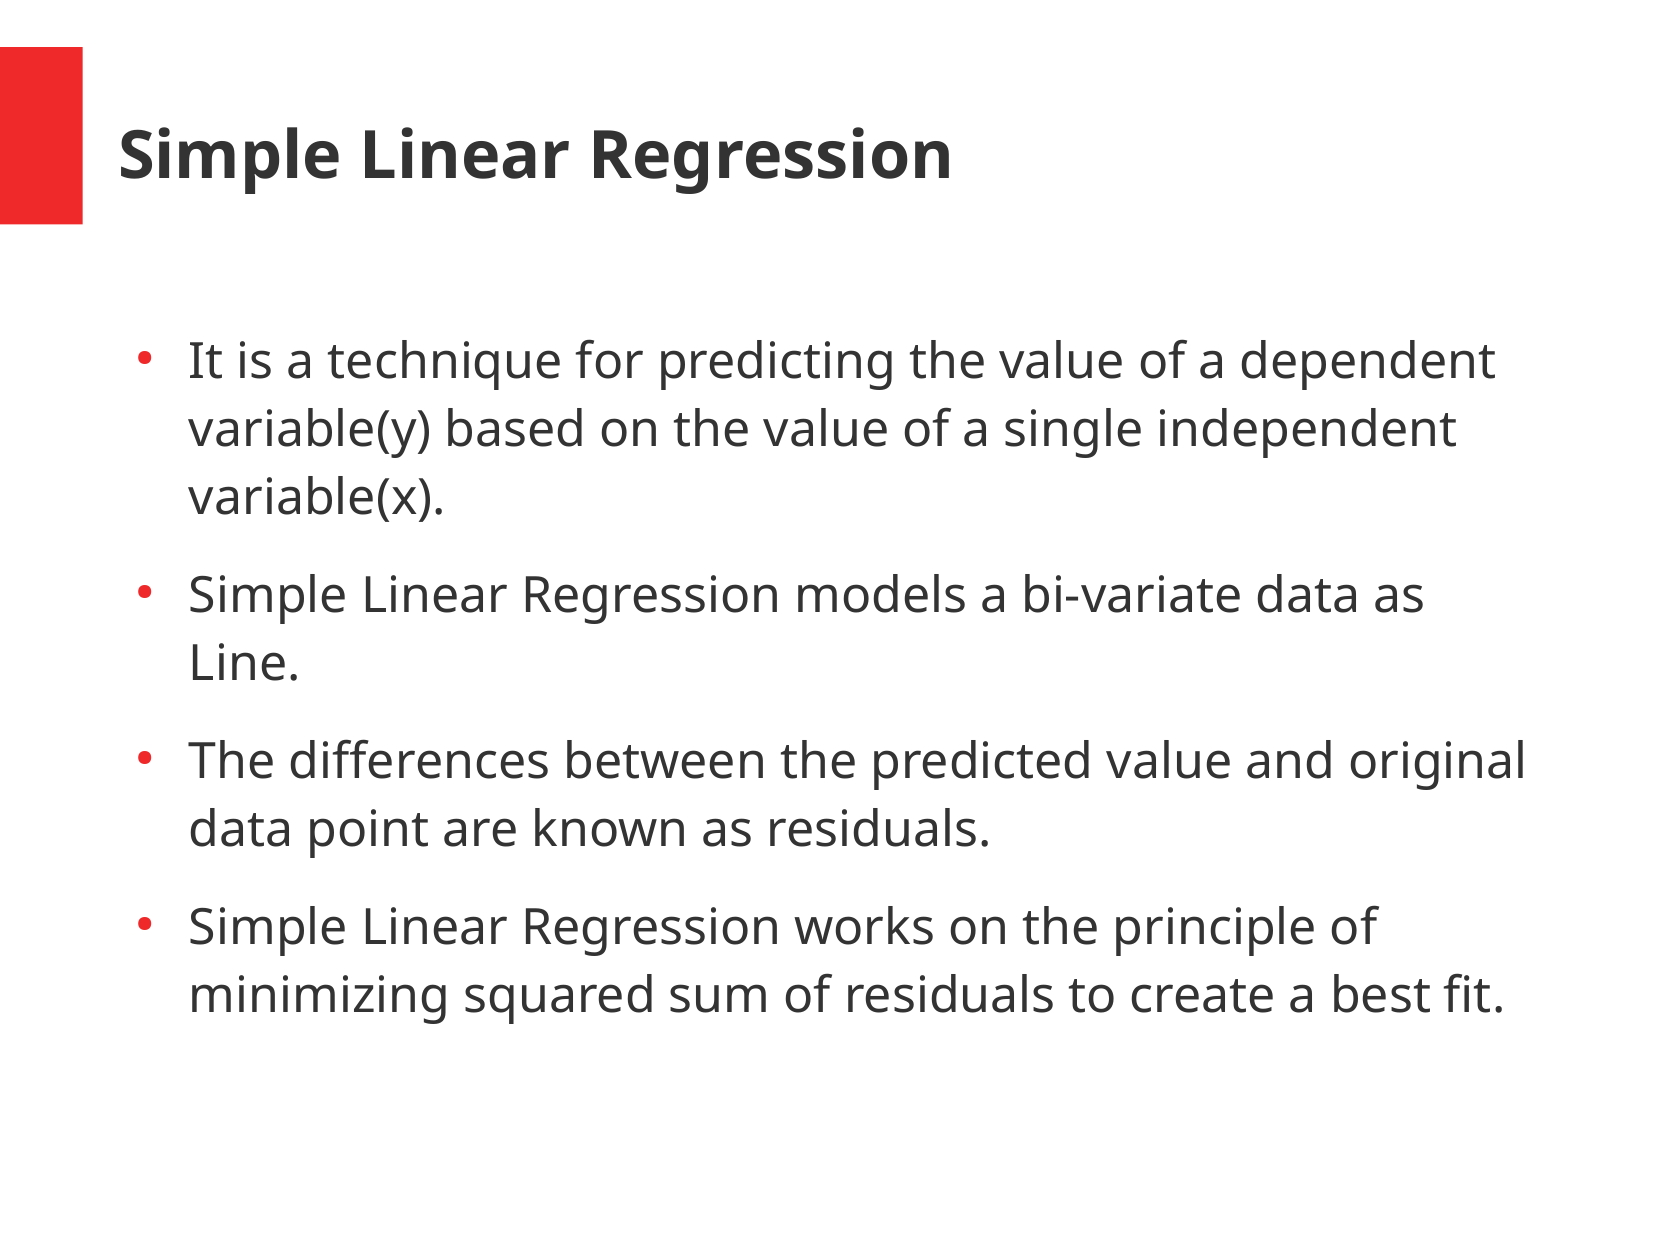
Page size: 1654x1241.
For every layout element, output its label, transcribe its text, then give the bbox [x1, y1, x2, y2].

title Simple Linear Regression [118, 49, 1571, 257]
list It is a technique for predicting the value of a dependent variable(y) based on the value of a single independent variable(x). Simple Linear Regression models a bi-variate data as Line. The differences between the predicted value and original data point are known as residuals. Simple Linear Regression works on the principle of minimizing squared sum of residuals to create a best fit. [118, 324, 1536, 1074]
